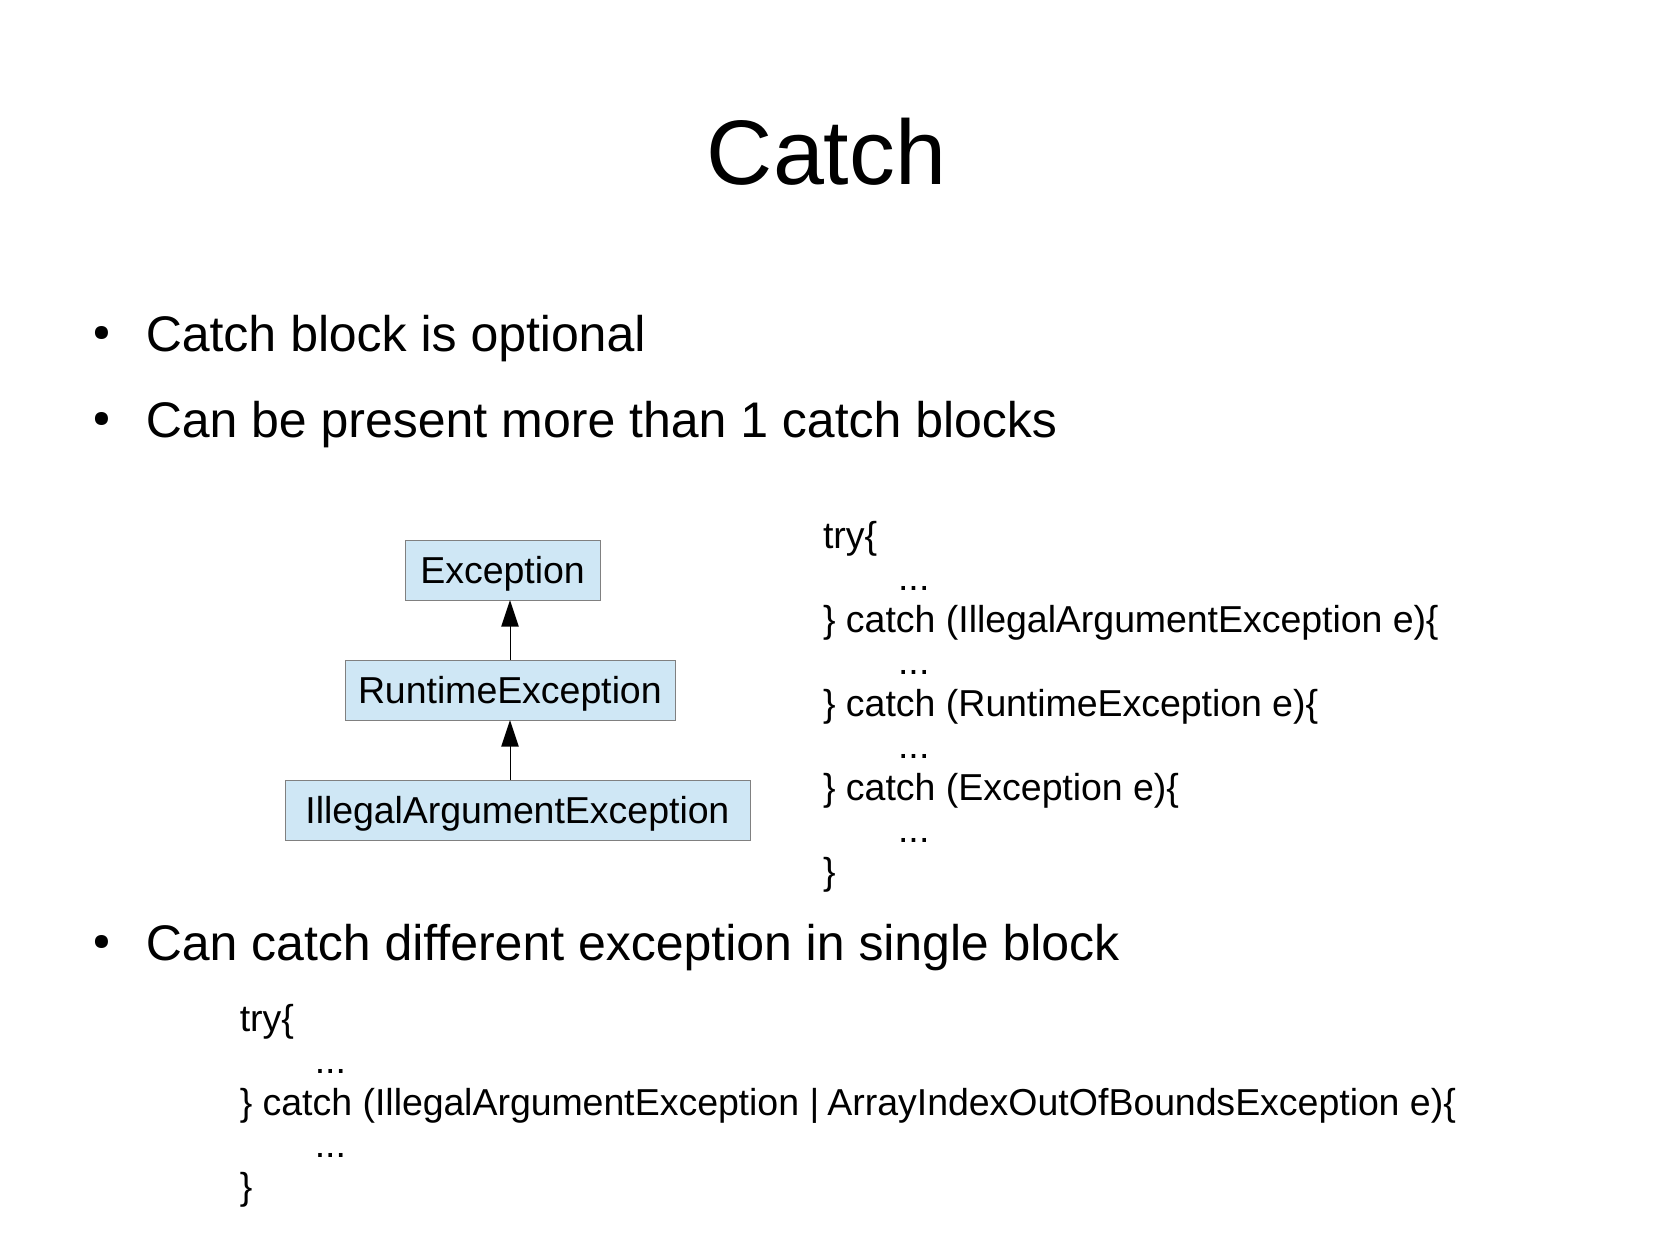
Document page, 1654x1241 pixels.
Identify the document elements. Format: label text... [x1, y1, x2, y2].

text_box IllegalArgumentException [285, 780, 751, 841]
text_box RuntimeException [345, 660, 676, 721]
list Can catch different exception in single block [75, 915, 1564, 1089]
text_box try{ ... } catch (IllegalArgumentException | ArrayIndexOutOfBoundsException e){ ... } [225, 990, 1476, 1216]
text_box try{ ... } catch (IllegalArgumentException e){ ... } catch (RuntimeException e){ ... } catch (Exception e){ ... } [808, 507, 1456, 901]
text_box Exception [405, 540, 601, 601]
list Catch block is optional Can be present more than 1 catch blocks [75, 306, 1564, 481]
title Catch [82, 49, 1571, 257]
